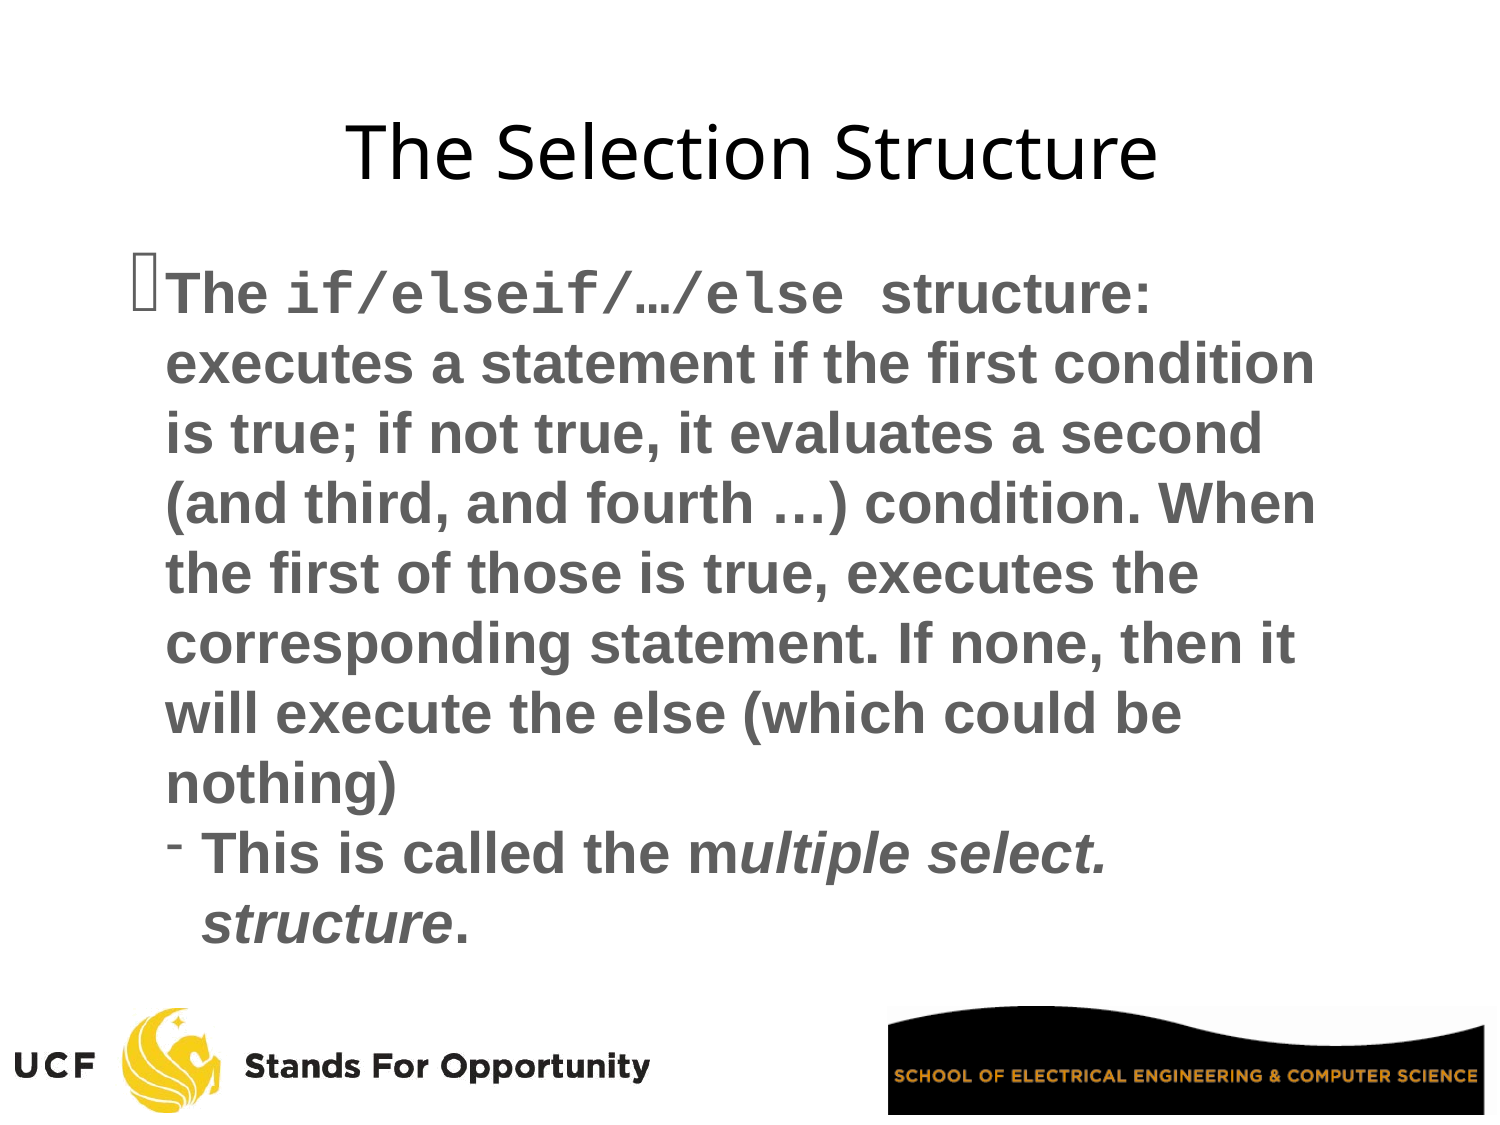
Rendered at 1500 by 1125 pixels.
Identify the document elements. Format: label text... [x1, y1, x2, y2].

text_box The Selection Structure [79, 52, 1427, 248]
text_box The if/elseif/…/else structure: executes a statement if the first condition is true; if not true, it evaluates a second (and third, and fourth …) condition. When the first of those is true, executes the corresponding statement. If none, then it will execute the else (which could be nothing) This is called the multiple select. structure. [115, 247, 1391, 923]
picture [887, 1006, 1497, 1115]
picture [15, 1008, 650, 1113]
